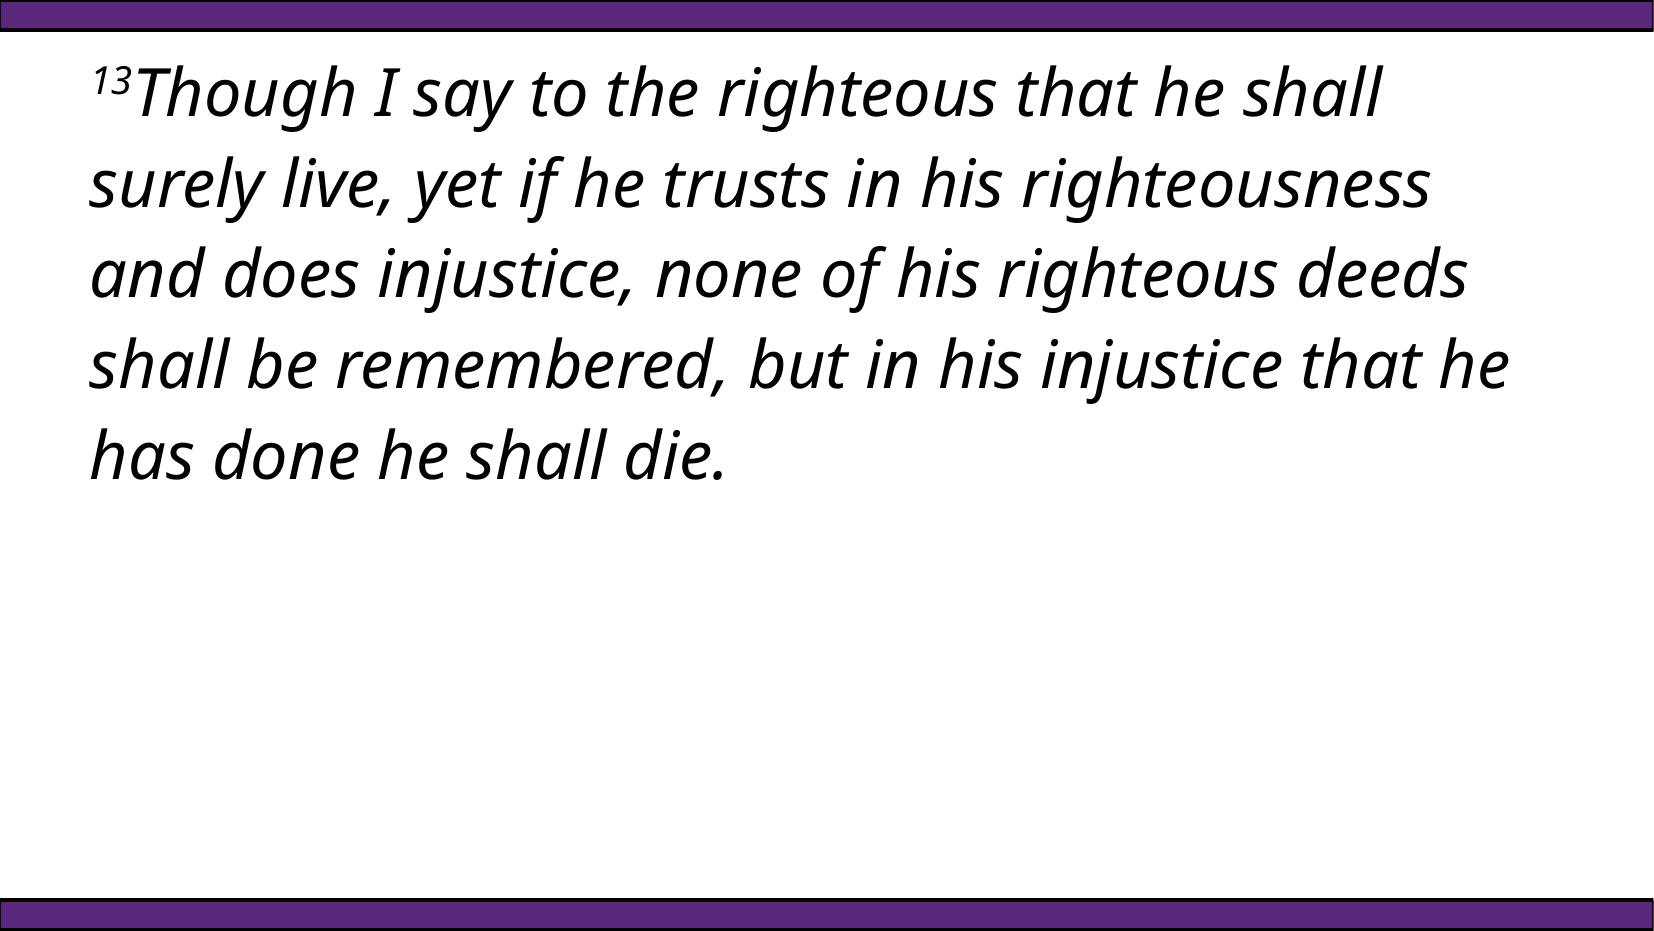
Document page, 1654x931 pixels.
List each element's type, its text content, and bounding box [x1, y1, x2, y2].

text_box [0, 0, 1654, 31]
picture [0, 31, 1654, 900]
text_box [0, 900, 1654, 931]
text_box 13Though I say to the righteous that he shall surely live, yet if he trusts in his righteousness and does injustice, none of his righteous deeds shall be remembered, but in his injustice that he has done he shall die. [75, 37, 1577, 497]
